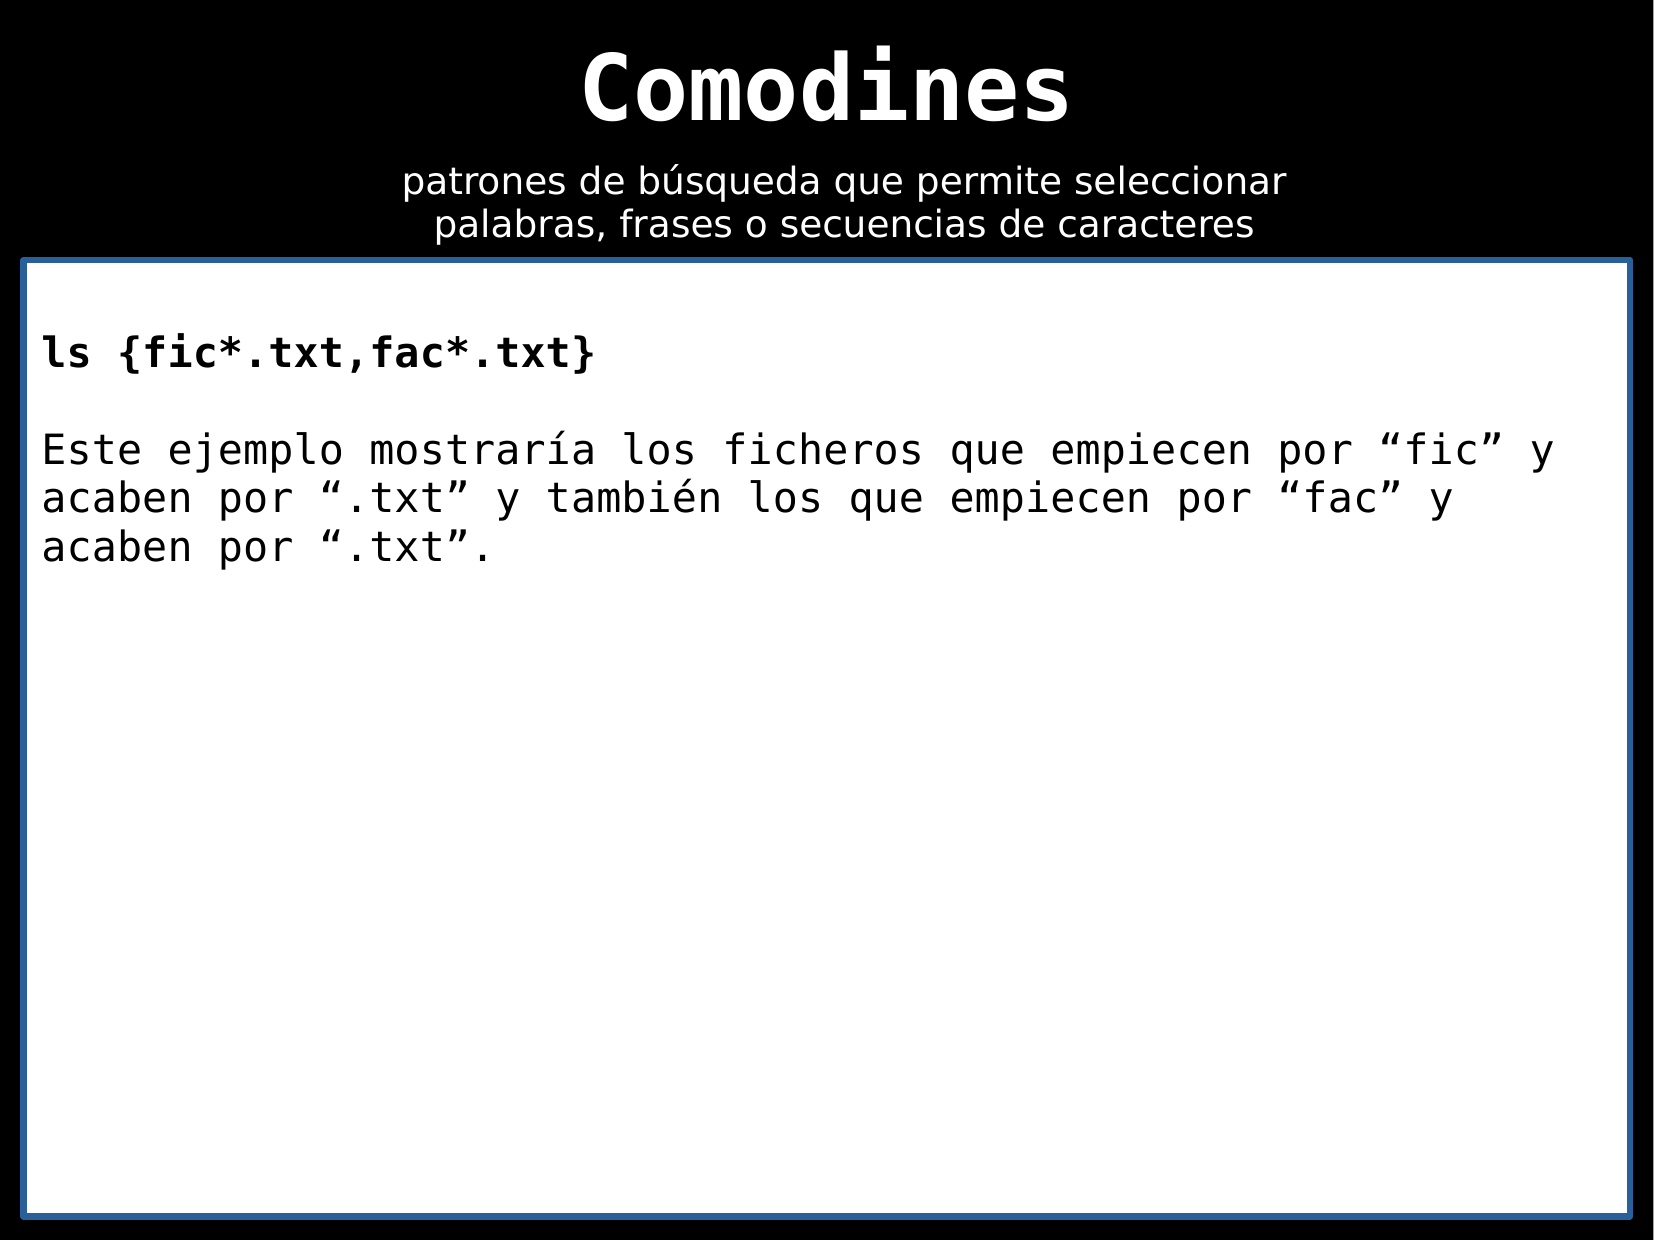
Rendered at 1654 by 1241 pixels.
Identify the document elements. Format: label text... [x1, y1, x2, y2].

text_box patrones de búsqueda que permite seleccionar palabras, frases o secuencias de caracteres [318, 152, 1371, 254]
text_box ls {fic*.txt,fac*.txt} Este ejemplo mostraría los ficheros que empiecen por “fic” y acaben por “.txt” y también los que empiecen por “fac” y acaben por “.txt”. [23, 259, 1630, 1217]
title Comodines [82, 0, 1571, 178]
